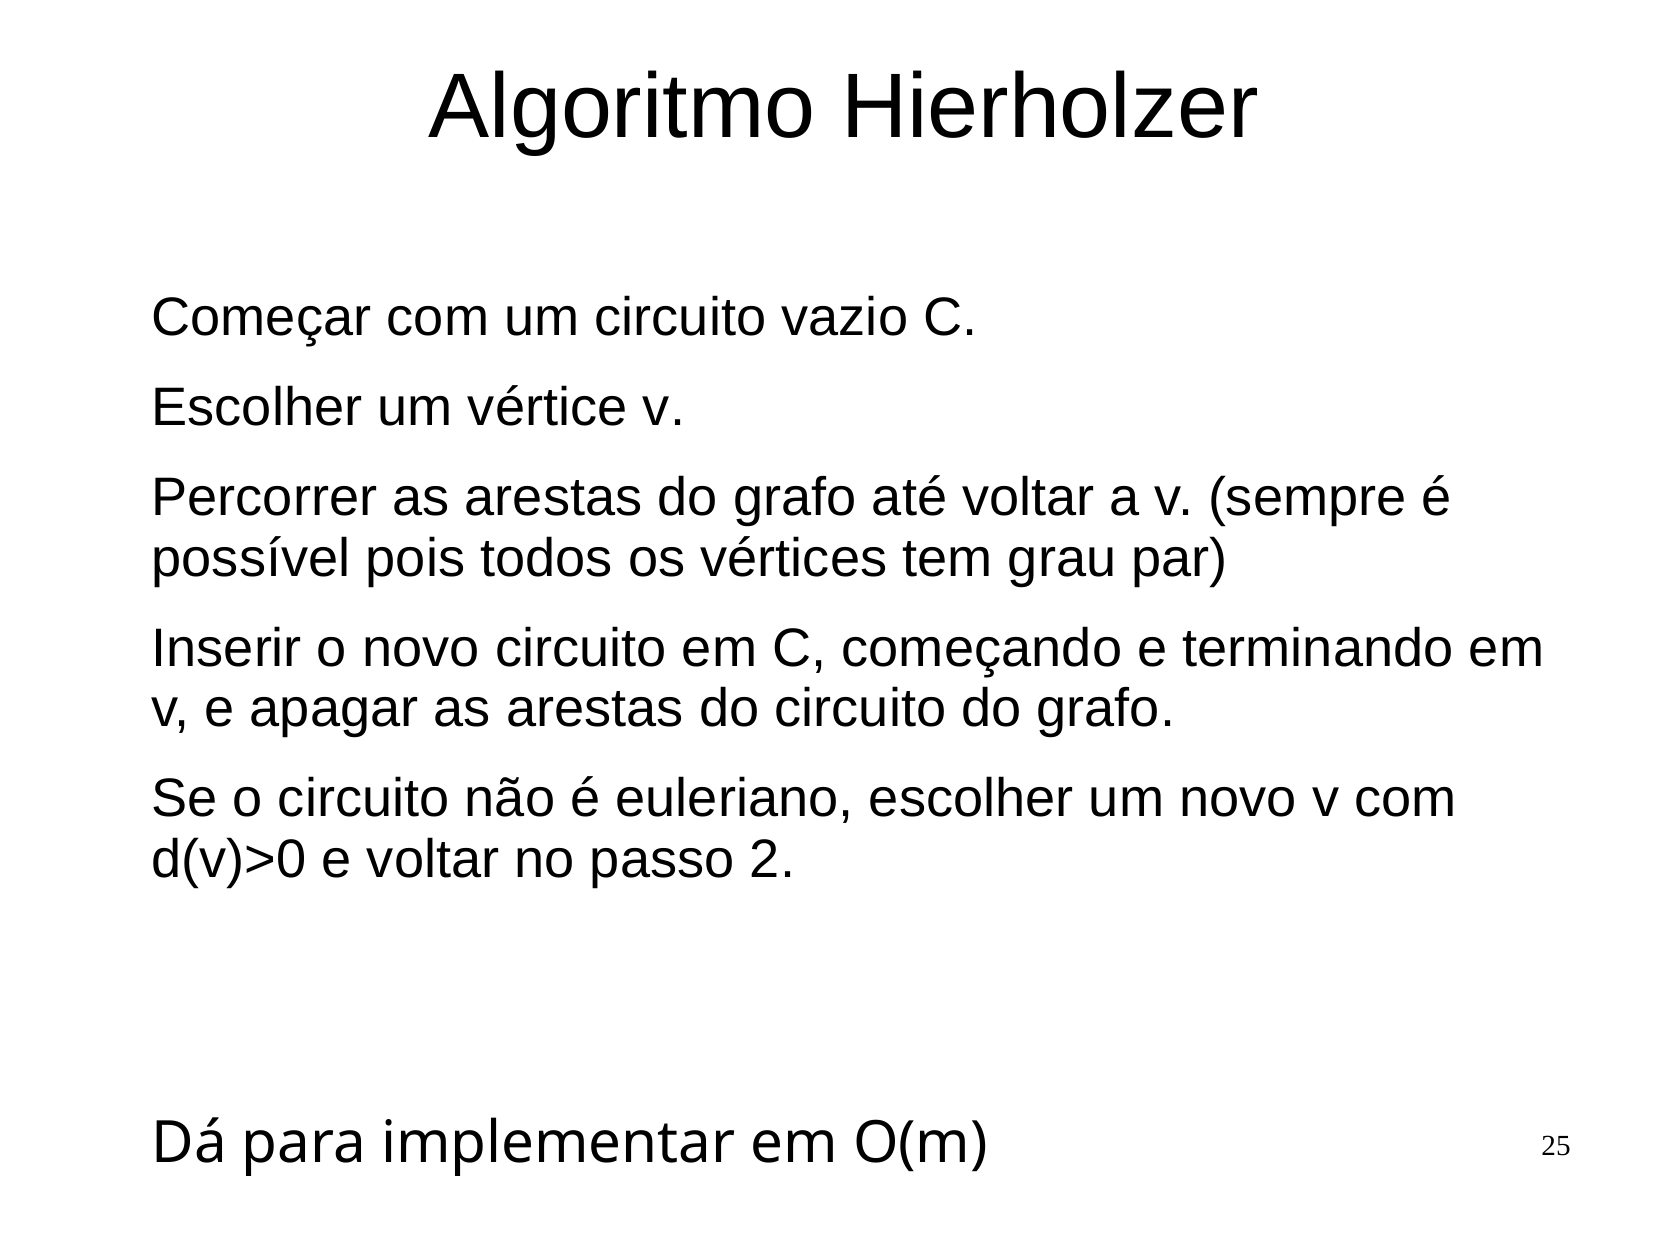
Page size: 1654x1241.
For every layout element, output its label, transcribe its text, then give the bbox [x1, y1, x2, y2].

list Começar com um circuito vazio C. Escolher um vértice v. Percorrer as arestas do grafo até voltar a v. (sempre é possível pois todos os vértices tem grau par) Inserir o novo circuito em C, começando e terminando em v, e apagar as arestas do circuito do grafo. Se o circuito não é euleriano, escolher um novo v com d(v)>0 e voltar no passo 2. Dá para implementar em O(m) [151, 286, 1593, 1171]
title Algoritmo Hierholzer [261, 49, 1427, 163]
